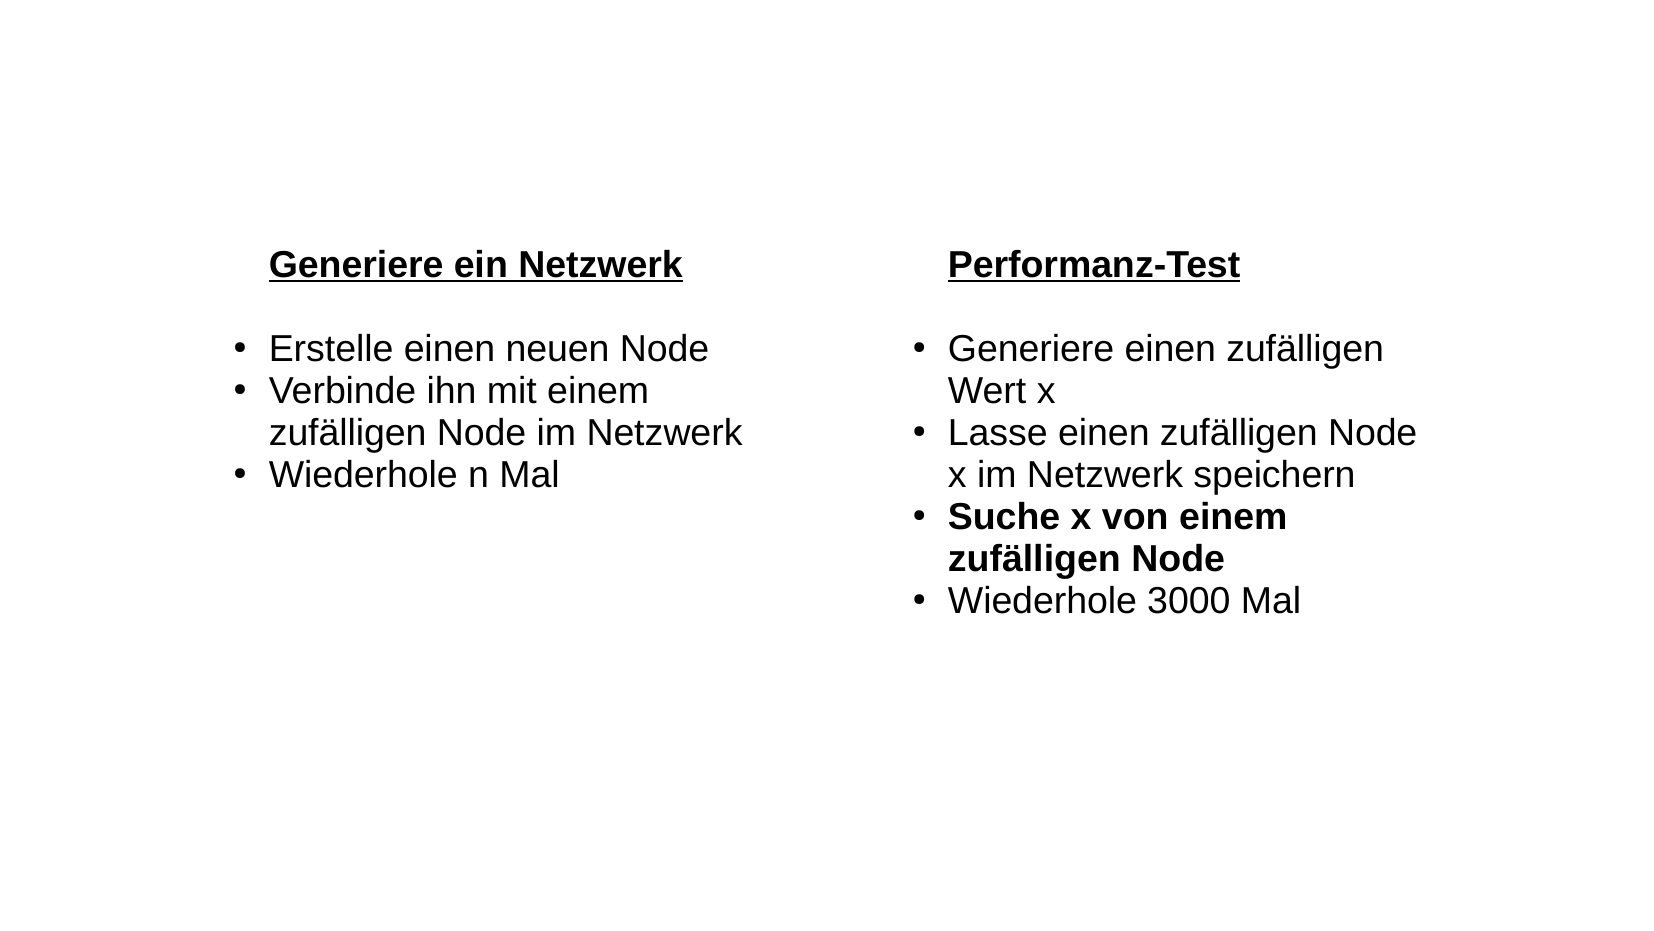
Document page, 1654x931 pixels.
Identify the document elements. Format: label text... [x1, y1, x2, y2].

text_box Generiere ein Netzwerk Erstelle einen neuen Node Verbinde ihn mit einem zufälligen Node im Netzwerk Wiederhole n Mal [218, 236, 774, 545]
text_box Performanz-Test Generiere einen zufälligen Wert x Lasse einen zufälligen Node x im Netzwerk speichern Suche x von einem zufälligen Node Wiederhole 3000 Mal [897, 236, 1453, 671]
